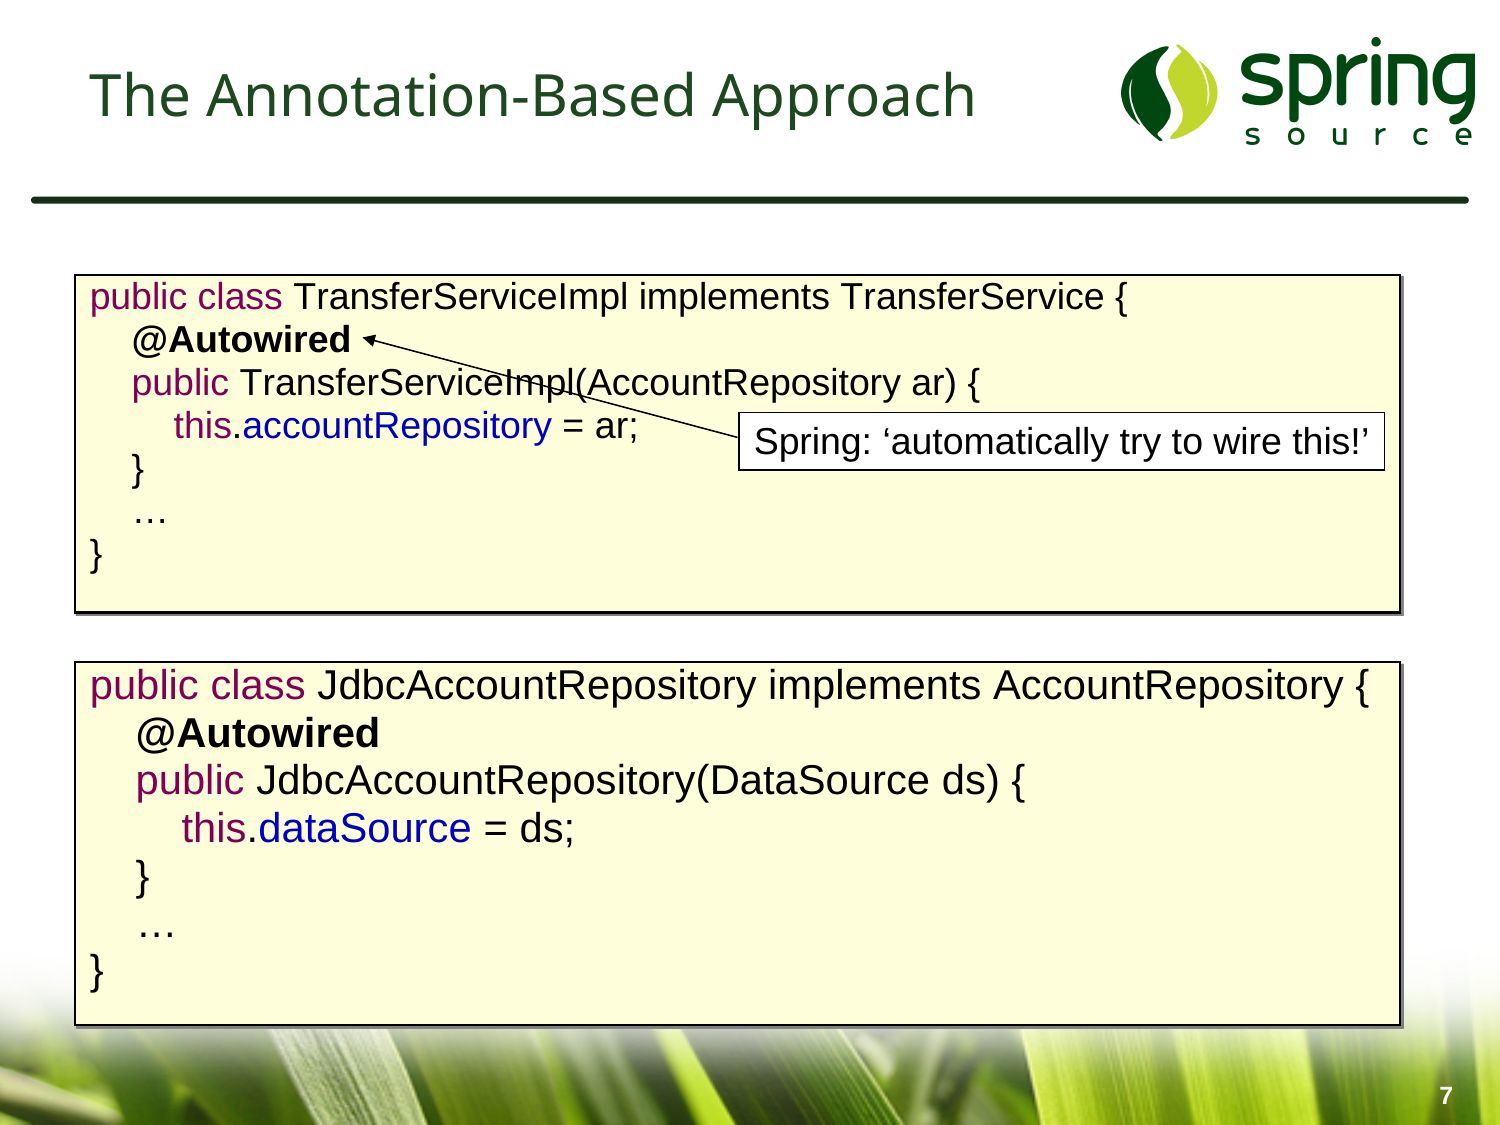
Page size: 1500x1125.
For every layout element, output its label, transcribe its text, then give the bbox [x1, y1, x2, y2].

picture [0, 944, 1500, 1125]
text_box public class JdbcAccountRepository implements AccountRepository { @Autowired public JdbcAccountRepository(DataSource ds) { this.dataSource = ds; } … } [74, 662, 1400, 1025]
title The Annotation-Based Approach [74, 0, 1388, 188]
text_box Spring: ‘automatically try to wire this!’ [738, 412, 1385, 470]
list public class TransferServiceImpl implements TransferService { @Autowired public TransferServiceImpl(AccountRepository ar) { this.accountRepository = ar; } … } [74, 274, 1400, 613]
picture [1388, 37, 1475, 145]
